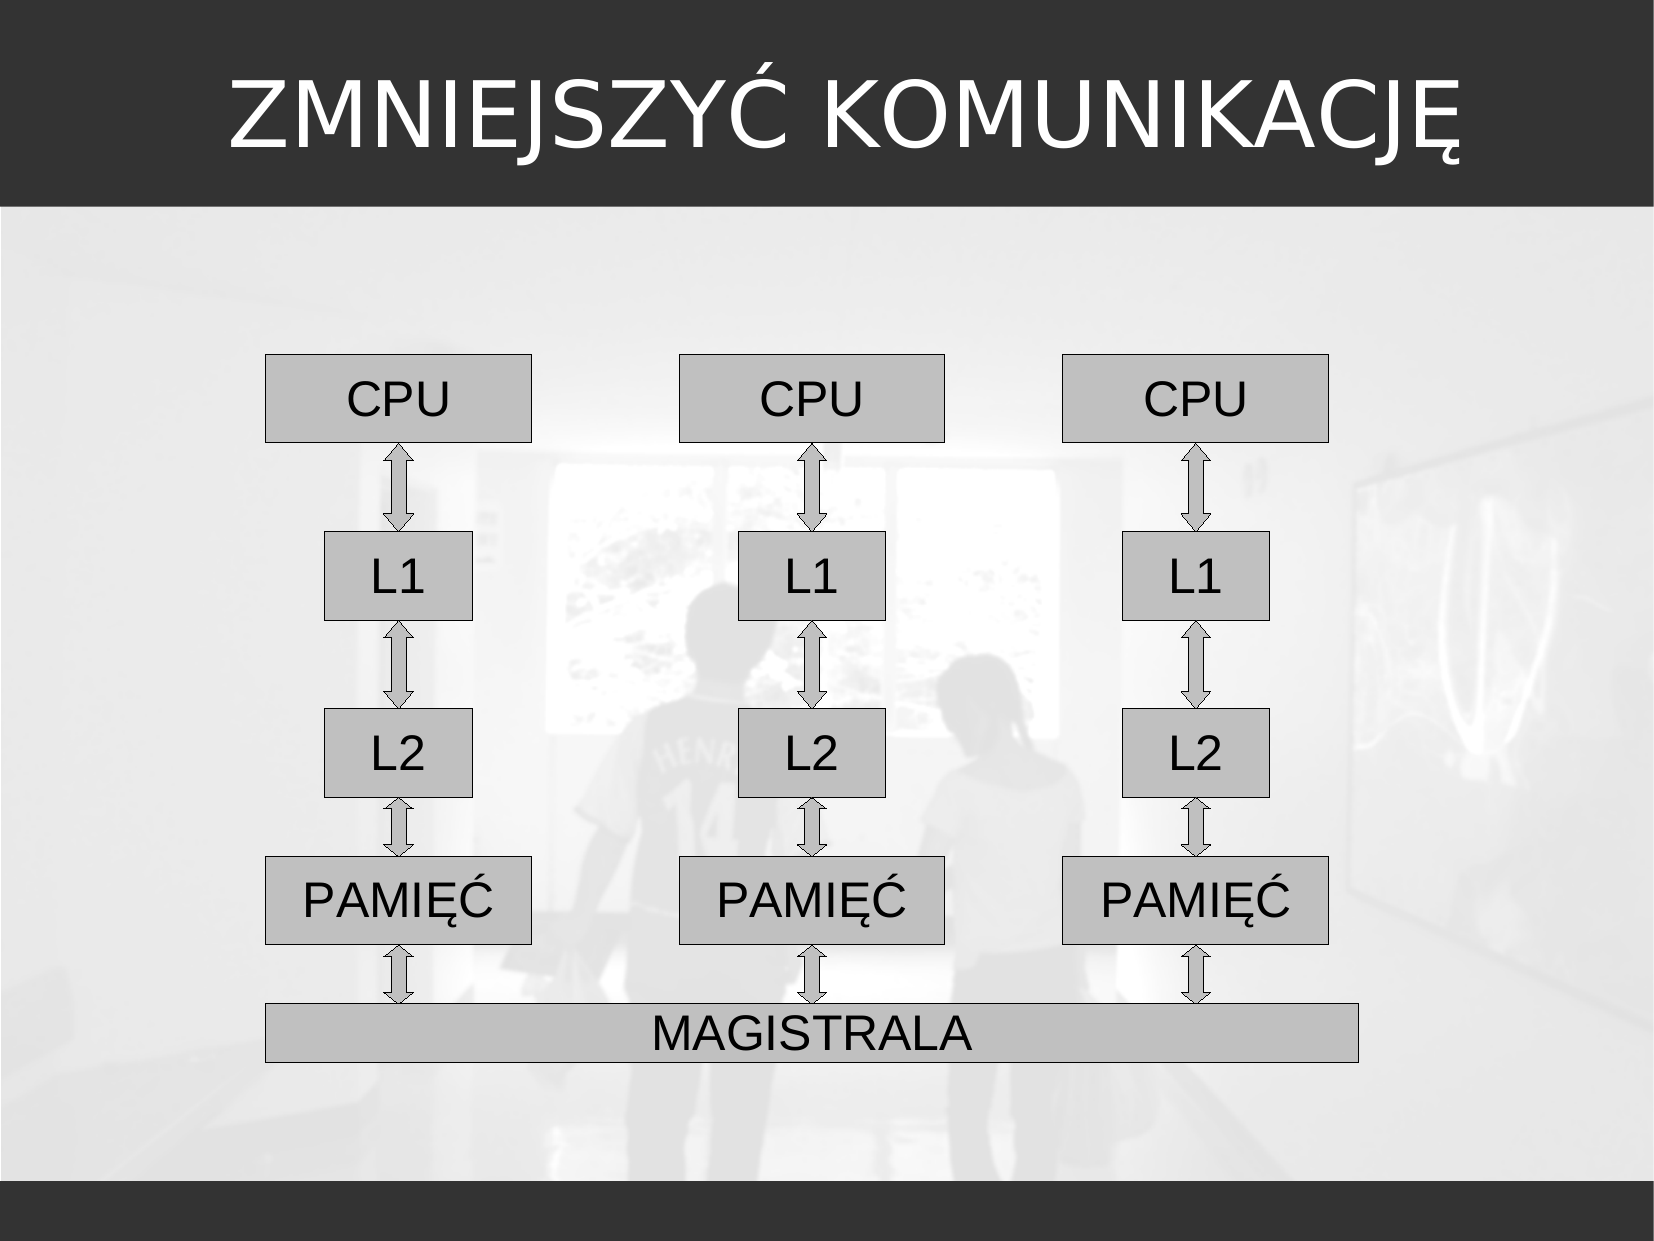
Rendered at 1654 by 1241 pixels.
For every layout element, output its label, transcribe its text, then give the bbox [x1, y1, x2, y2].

text_box PAMIĘĆ [679, 856, 945, 945]
title ZMNIEJSZYĆ KOMUNIKACJĘ [141, 55, 1554, 177]
text_box [797, 620, 827, 709]
text_box MAGISTRALA [265, 1003, 1359, 1063]
text_box L1 [324, 531, 473, 621]
text_box [797, 944, 827, 1004]
text_box L2 [1122, 708, 1270, 798]
text_box [797, 797, 827, 856]
text_box CPU [1062, 354, 1329, 443]
text_box [383, 620, 414, 709]
text_box [383, 797, 414, 856]
text_box [797, 442, 827, 532]
text_box [383, 442, 414, 532]
text_box L1 [1122, 531, 1270, 621]
text_box L2 [324, 708, 473, 798]
text_box L1 [738, 531, 886, 621]
text_box [1181, 620, 1211, 709]
text_box [1181, 944, 1211, 1004]
text_box CPU [265, 354, 532, 443]
text_box [383, 944, 414, 1004]
text_box CPU [679, 354, 945, 443]
text_box L2 [738, 708, 886, 798]
text_box PAMIĘĆ [265, 856, 532, 945]
text_box PAMIĘĆ [1062, 856, 1329, 945]
text_box [1181, 442, 1211, 532]
text_box [1181, 797, 1211, 856]
